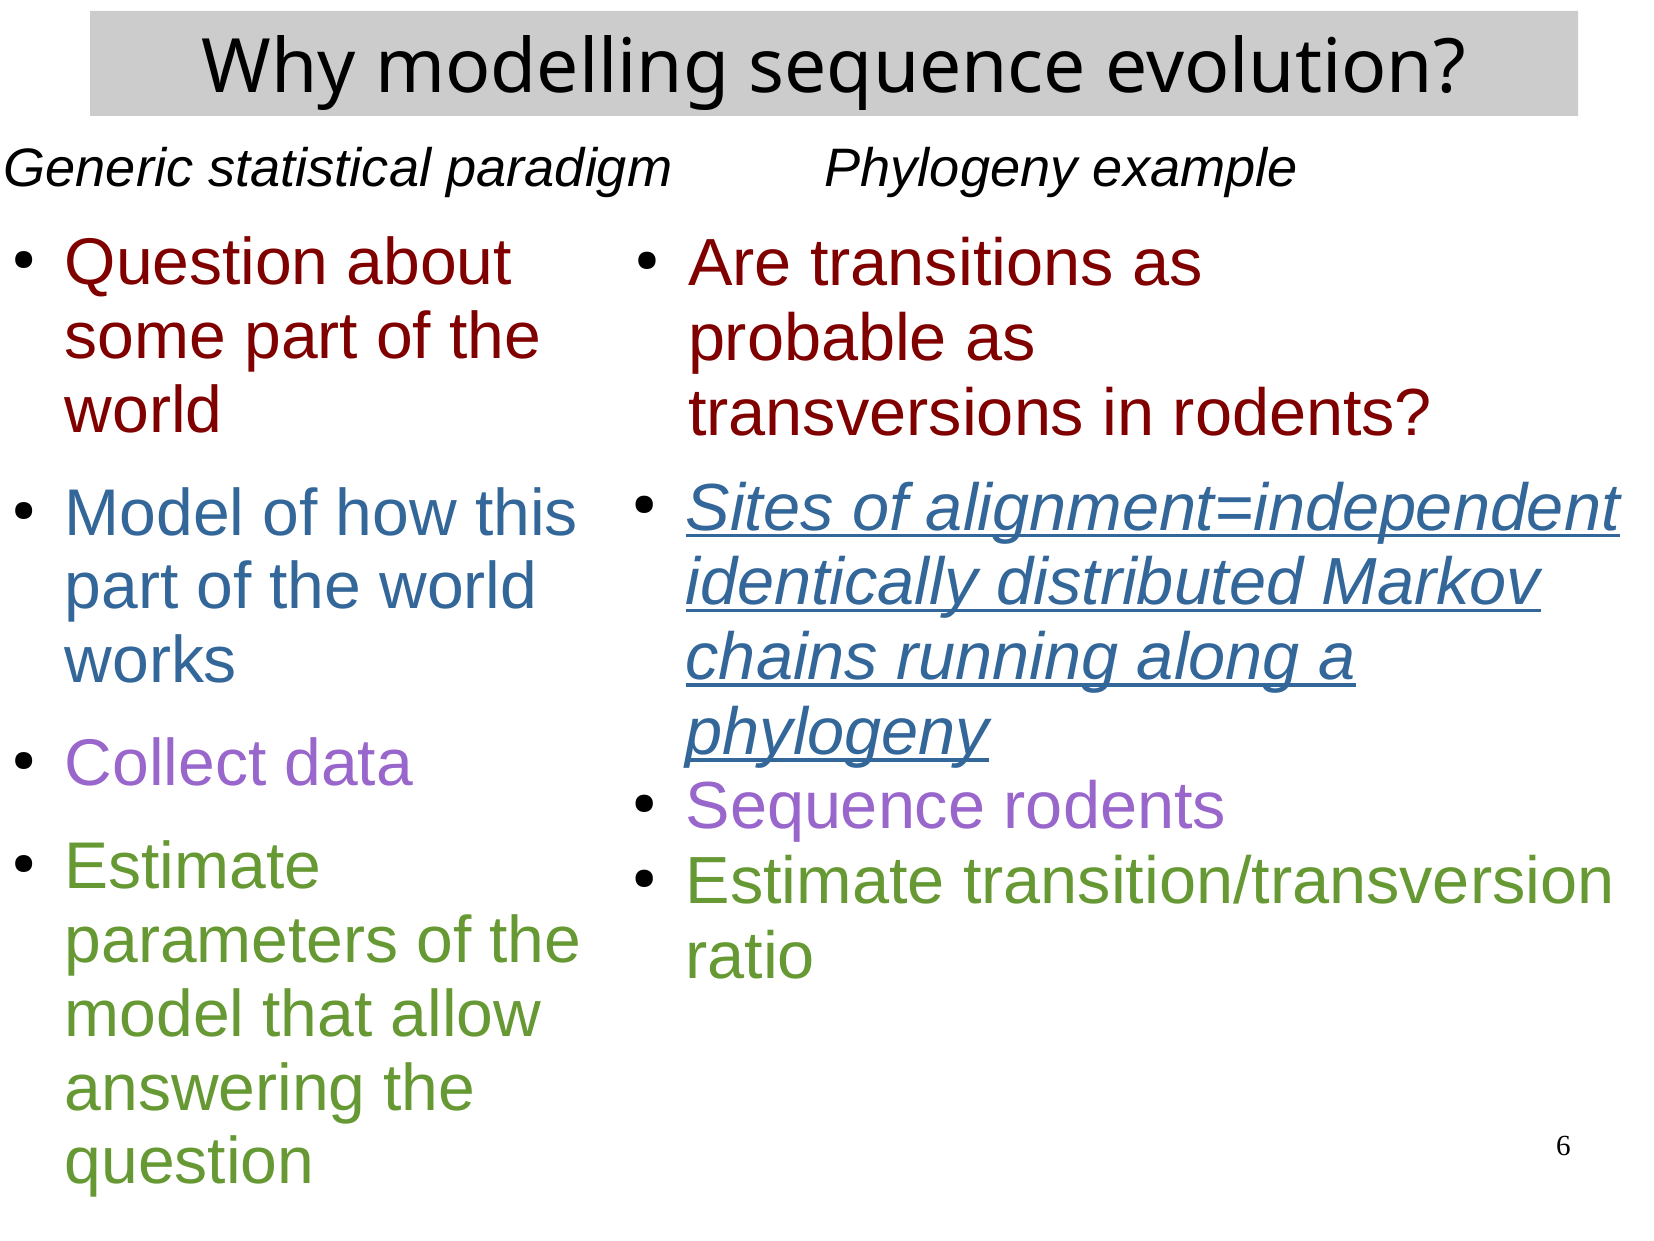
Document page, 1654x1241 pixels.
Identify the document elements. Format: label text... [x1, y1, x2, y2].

title Why modelling sequence evolution? [90, 10, 1579, 116]
text_box Sites of alignment=independent identically distributed Markov chains running along a phylogeny Sequence rodents Estimate transition/transversion ratio [600, 462, 1654, 1209]
text_box Phylogeny example [809, 129, 1515, 266]
text_box Generic statistical paradigm [0, 129, 694, 266]
list Are transitions as probable as transversions in rodents? [617, 225, 1437, 462]
list Question about some part of the world Model of how this part of the world works Collect data Estimate parameters of the model that allow answering the question [0, 266, 617, 1201]
